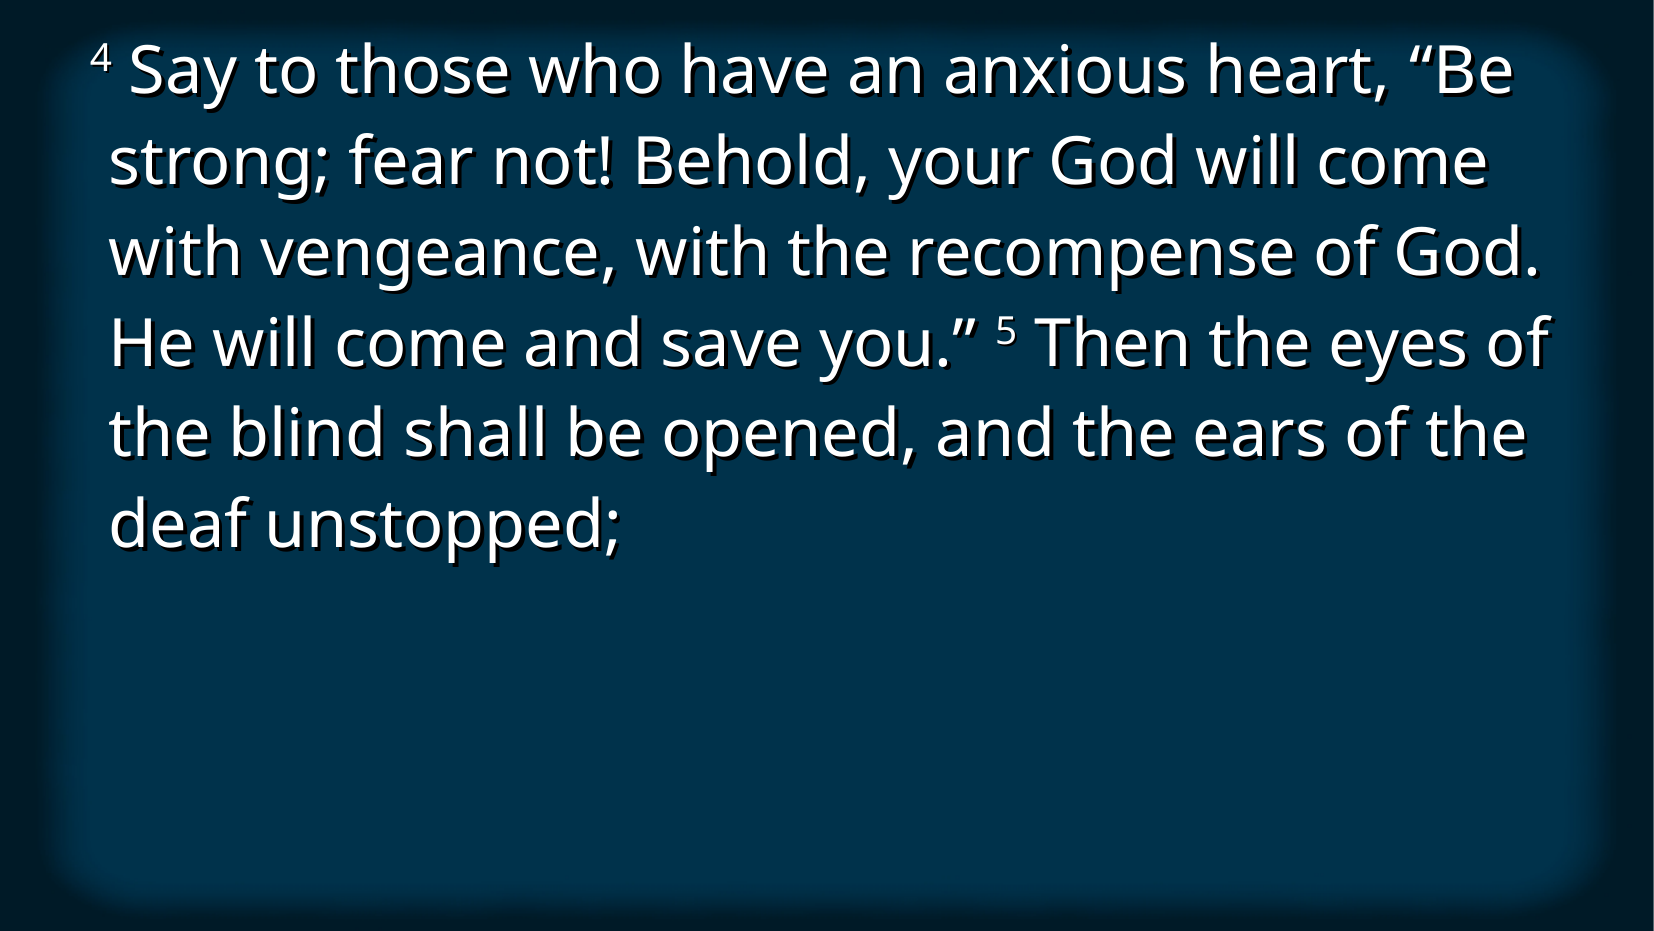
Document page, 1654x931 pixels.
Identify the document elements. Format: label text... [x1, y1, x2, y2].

text_box 4 Say to those who have an anxious heart, “Be strong; fear not! Behold, your God will come with vengeance, with the recompense of God. He will come and save you.” 5 Then the eyes of the blind shall be opened, and the ears of the deaf unstopped; [75, 15, 1591, 563]
picture [0, 0, 1654, 931]
